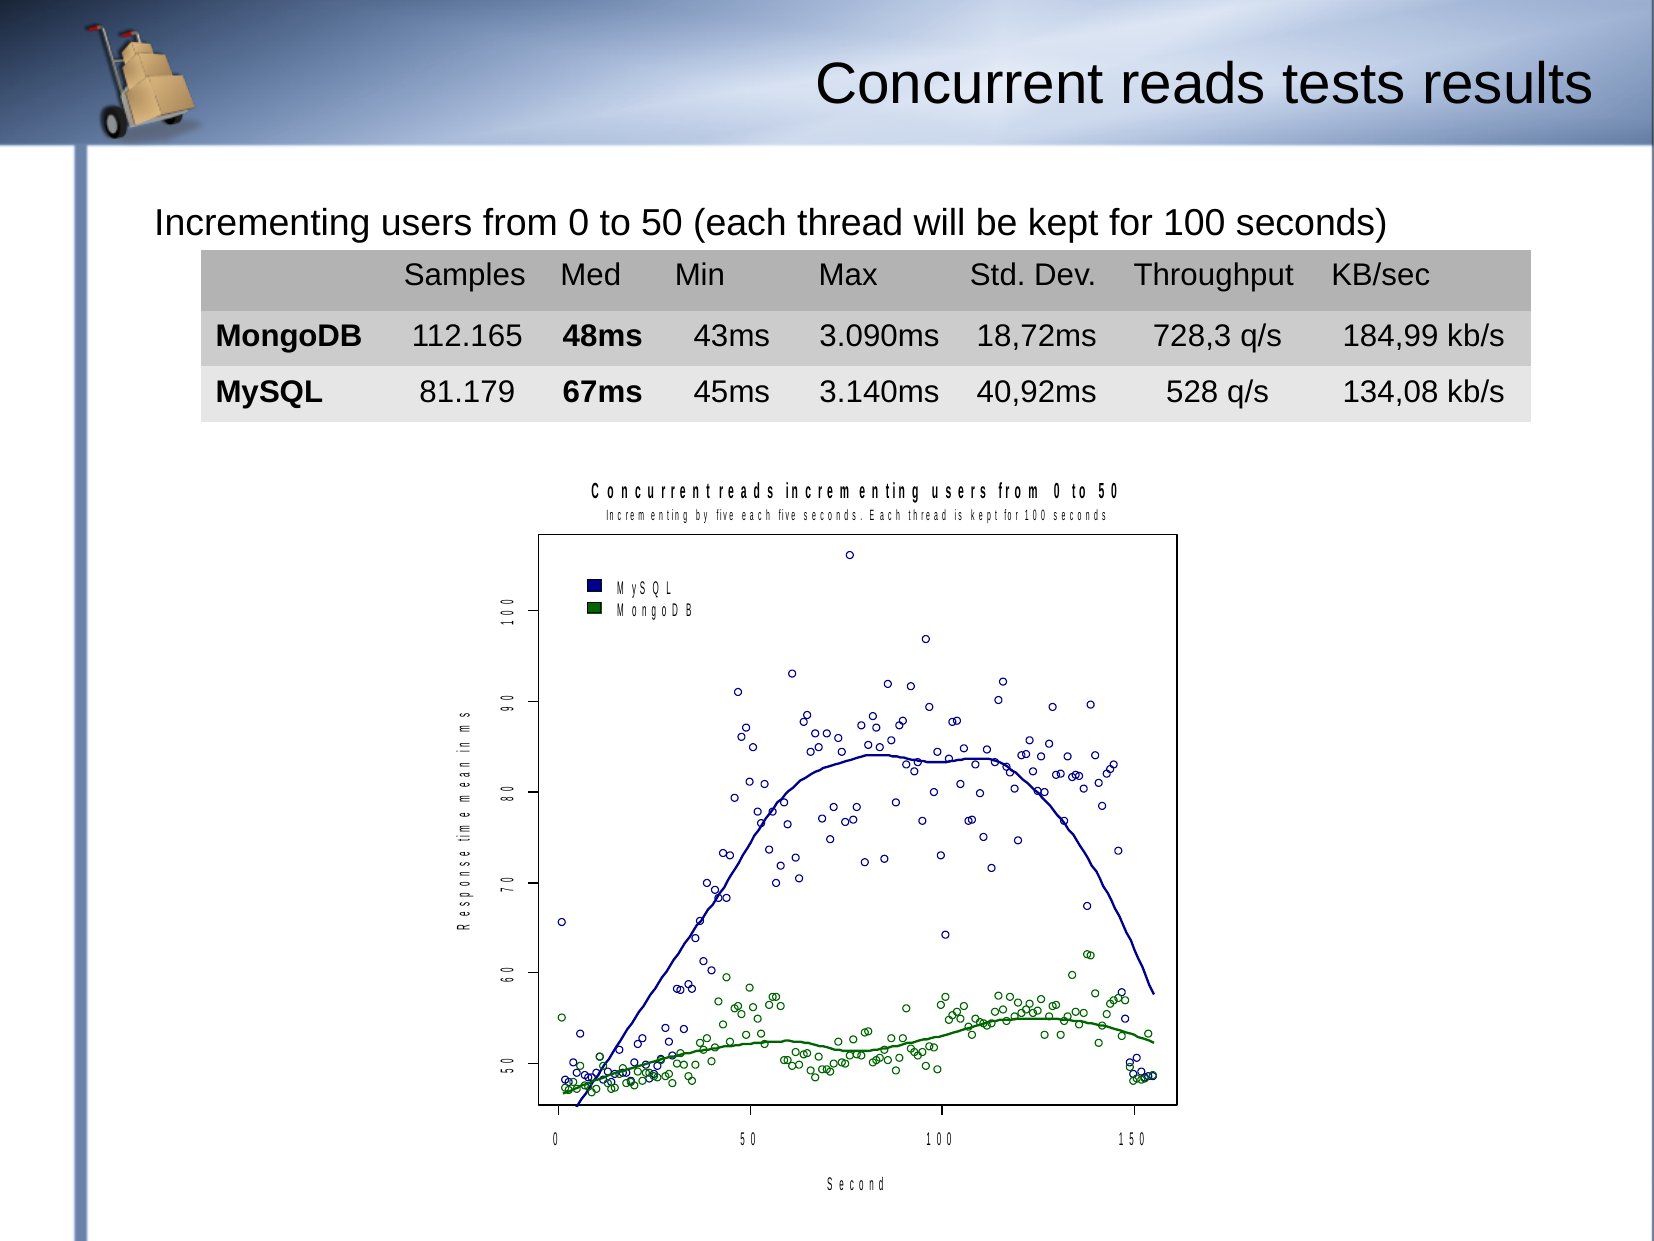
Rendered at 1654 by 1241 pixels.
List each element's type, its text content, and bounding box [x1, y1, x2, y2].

table_header Std. Dev. [955, 250, 1119, 311]
table_cell 81.179 [389, 366, 546, 422]
table_cell MySQL [201, 366, 389, 422]
table_cell 3.090ms [804, 311, 955, 366]
table_header Samples [389, 250, 546, 311]
table_cell 48ms [546, 311, 660, 366]
table_cell MongoDB [201, 311, 389, 366]
table_header Med [546, 250, 660, 311]
table_header Throughput [1119, 250, 1317, 311]
table_cell 134,08 kb/s [1317, 366, 1531, 422]
table_cell 728,3 q/s [1119, 311, 1317, 366]
table_header Max [804, 250, 955, 311]
table_header [201, 250, 389, 311]
table_cell 112.165 [389, 311, 546, 366]
title Concurrent reads tests results [213, 49, 1596, 118]
table_cell 45ms [660, 366, 804, 422]
table_header KB/sec [1317, 250, 1531, 311]
table_cell 18,72ms [955, 311, 1119, 366]
table_cell 40,92ms [955, 366, 1119, 422]
table_cell 43ms [660, 311, 804, 366]
list Incrementing users from 0 to 50 (each thread will be kept for 100 seconds) [154, 180, 1596, 1146]
picture [0, 0, 1654, 1241]
table_cell 67ms [546, 366, 660, 422]
table_cell 3.140ms [804, 366, 955, 422]
table_cell 528 q/s [1119, 366, 1317, 422]
table_cell 184,99 kb/s [1317, 311, 1531, 366]
table_header Min [660, 250, 804, 311]
